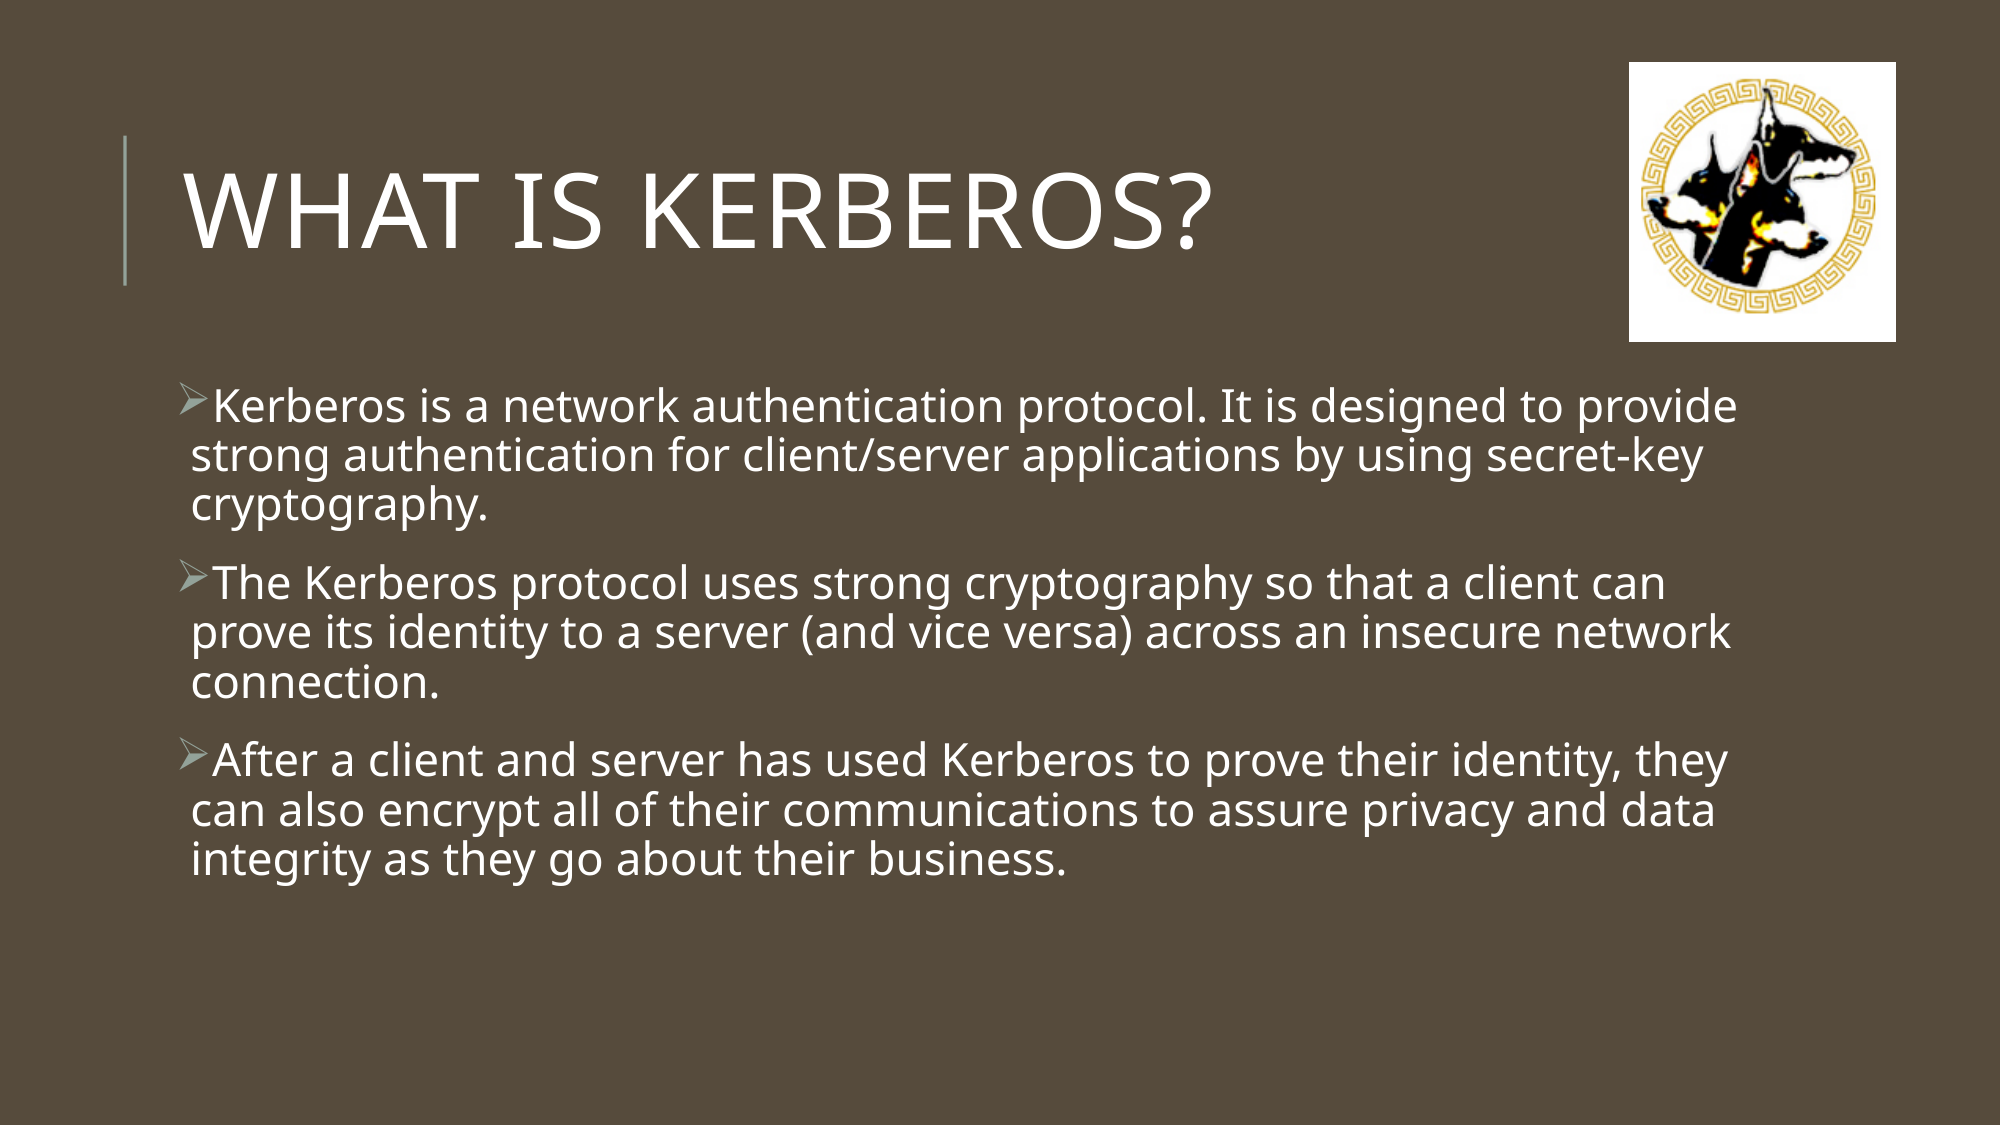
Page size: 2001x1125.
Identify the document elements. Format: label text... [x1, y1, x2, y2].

list Kerberos is a network authentication protocol. It is designed to provide strong authentication for client/server applications by using secret-key cryptography. The Kerberos protocol uses strong cryptography so that a client can prove its identity to a server (and vice versa) across an insecure network connection. After a client and server has used Kerberos to prove their identity, they can also encrypt all of their communications to assure privacy and data integrity as they go about their business. [168, 375, 1763, 1035]
picture [1629, 62, 1896, 342]
title What is kerberos? [168, 96, 1629, 342]
